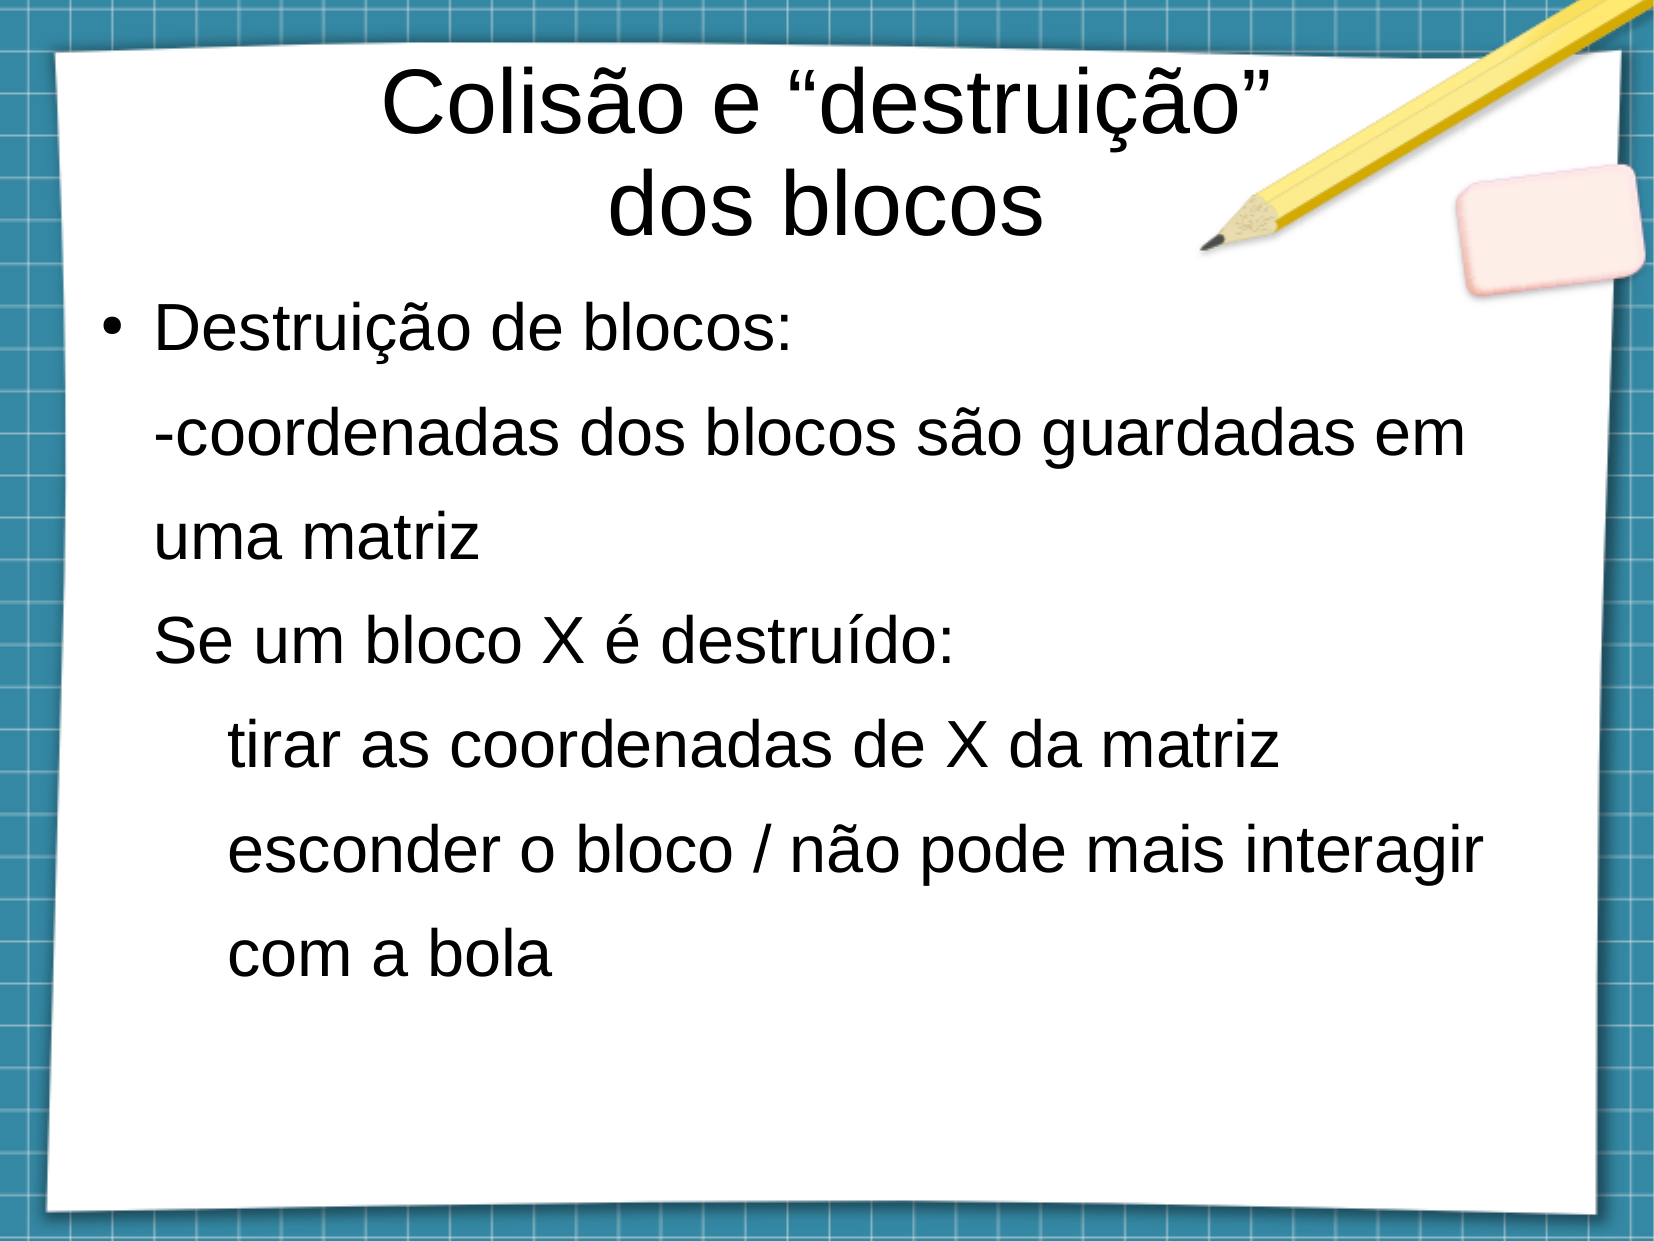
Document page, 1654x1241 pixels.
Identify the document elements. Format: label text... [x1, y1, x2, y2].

list Destruição de blocos: -coordenadas dos blocos são guardadas em uma matriz Se um bloco X é destruído: tirar as coordenadas de X da matriz esconder o bloco / não pode mais interagir com a bola [82, 290, 1571, 1010]
title Colisão e “destruição” dos blocos [82, 49, 1571, 257]
picture [0, 0, 1654, 1241]
